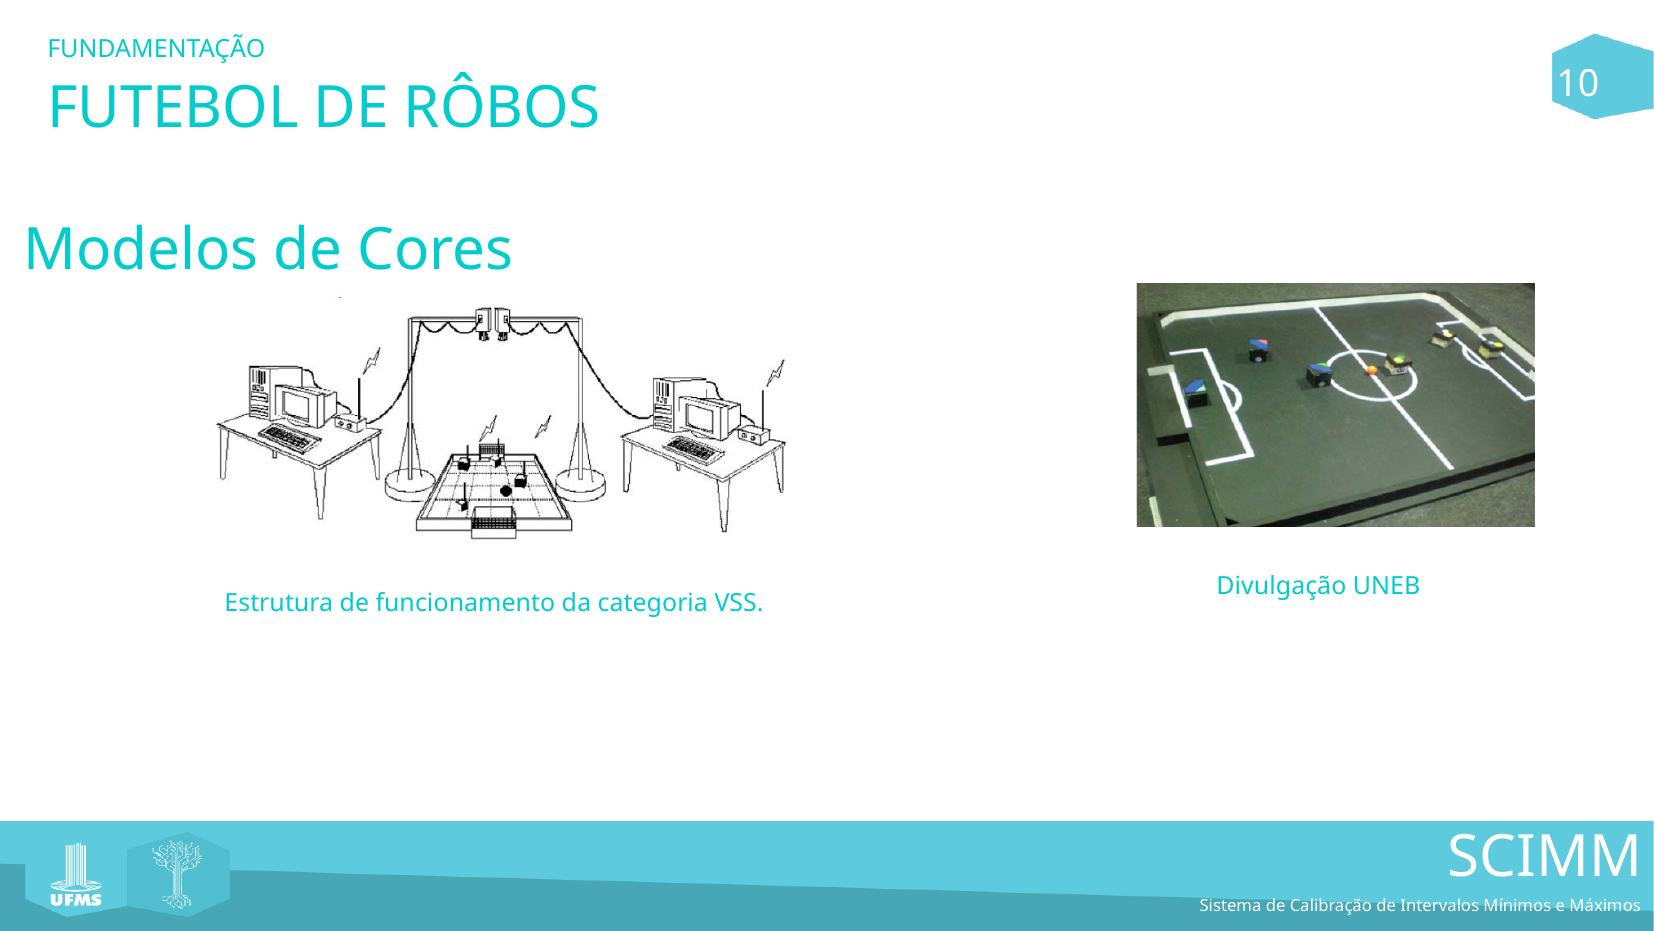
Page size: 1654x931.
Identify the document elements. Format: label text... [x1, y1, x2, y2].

text_box Modelos de Cores [0, 134, 1477, 319]
title SCIMM Sistema de Calibração de Intervalos Mínimos e Máximos [153, 801, 1642, 931]
text_box Divulgação UNEB [1181, 527, 1512, 669]
text_box <number> [1559, 49, 1654, 120]
title FUNDAMENTAÇÃO FUTEBOL DE RÔBOS [11, 10, 1501, 166]
picture [0, 0, 1654, 931]
text_box Estrutura de funcionamento da categoria VSS. [188, 501, 851, 686]
